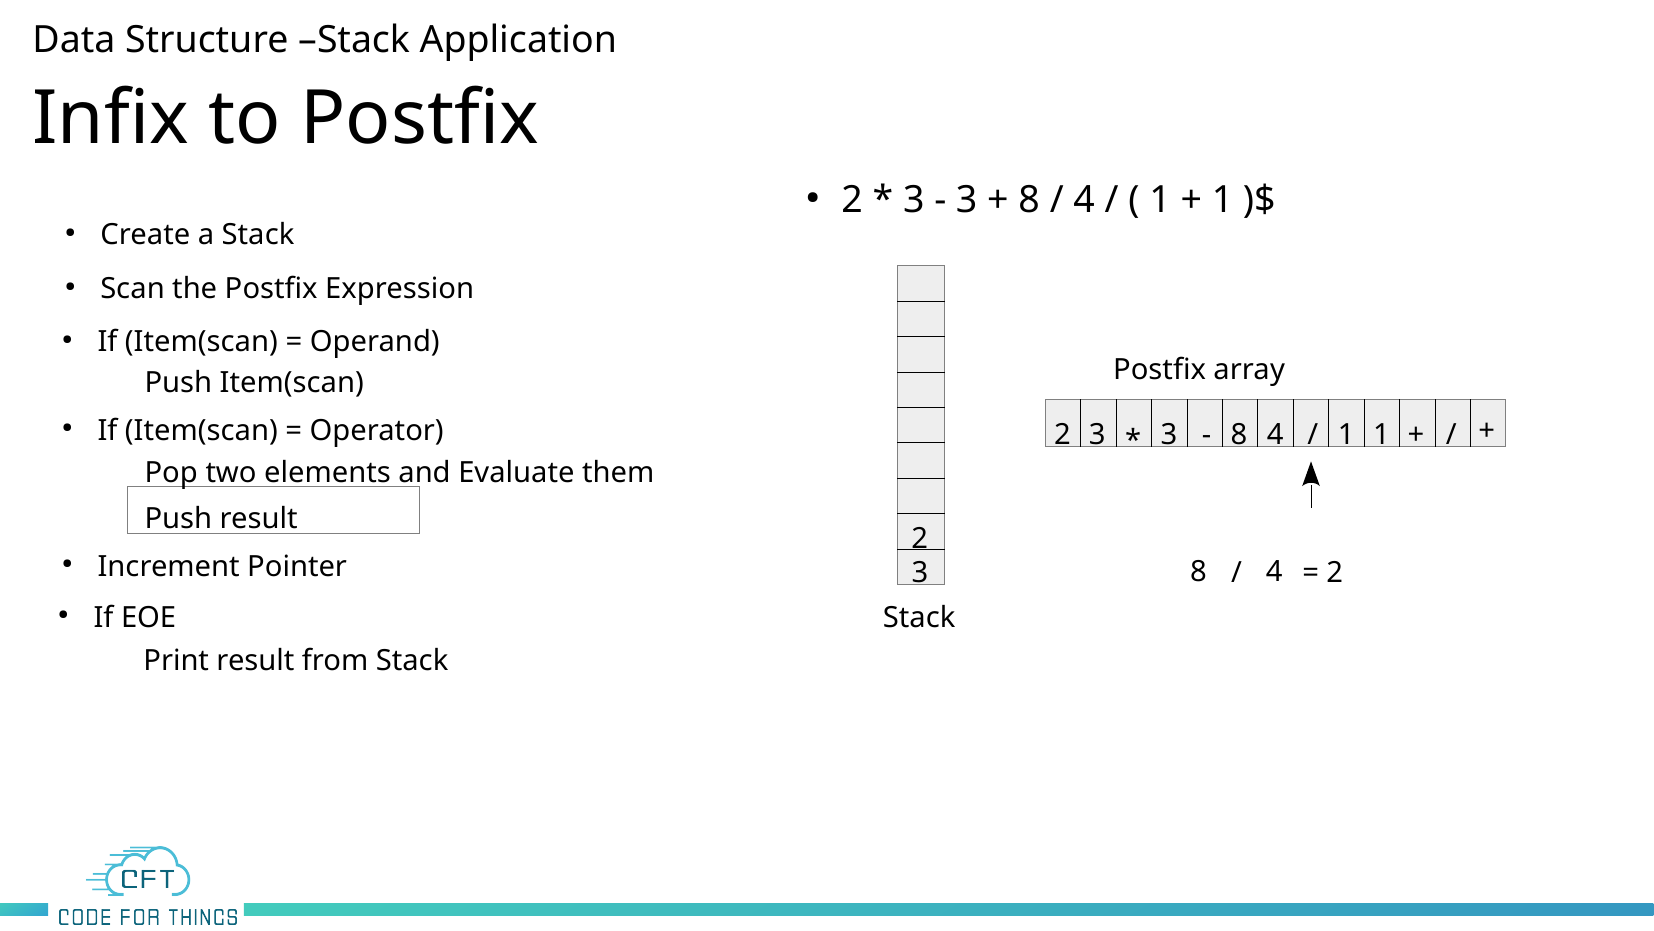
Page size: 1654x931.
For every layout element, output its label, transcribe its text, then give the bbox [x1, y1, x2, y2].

text_box If (Item(scan) = Operator) [47, 401, 496, 461]
text_box = 2 [1287, 543, 1382, 593]
text_box 1 [1372, 405, 1407, 455]
text_box [897, 479, 945, 509]
text_box / [1431, 405, 1471, 455]
text_box Push result [94, 490, 426, 550]
text_box + [1407, 405, 1431, 455]
text_box / [1292, 405, 1341, 455]
text_box If (Item(scan) = Operand) [47, 312, 491, 373]
text_box Create a Stack [50, 206, 355, 266]
text_box 2 * 3 - 3 + 8 / 4 / ( 1 + 1 )$ [791, 165, 1377, 225]
title Data Structure –Stack Application Infix to Postfix [32, 12, 1536, 166]
text_box 2 [1039, 405, 1074, 455]
text_box [1365, 399, 1399, 405]
text_box 3 [896, 543, 945, 593]
text_box [897, 373, 945, 407]
text_box [897, 443, 945, 478]
text_box [1223, 399, 1257, 405]
text_box 8 [1175, 543, 1216, 593]
text_box 3 [1145, 405, 1187, 455]
text_box Increment Pointer [47, 537, 621, 597]
text_box [897, 408, 945, 442]
text_box [1258, 399, 1293, 405]
text_box 4 [1252, 405, 1292, 455]
text_box Scan the Postfix Expression [50, 259, 537, 319]
text_box * [1110, 411, 1159, 461]
text_box [1081, 399, 1116, 405]
text_box [1045, 399, 1080, 405]
text_box 1 [1341, 405, 1372, 455]
text_box Stack [868, 588, 979, 638]
text_box 3 [1074, 405, 1123, 455]
text_box [1329, 399, 1364, 405]
text_box [1152, 399, 1187, 405]
text_box 4 [1256, 543, 1287, 593]
text_box [1400, 399, 1435, 405]
text_box Print result from Stack [93, 631, 615, 691]
text_box [897, 302, 945, 336]
text_box Pop two elements and Evaluate them [94, 443, 709, 502]
text_box Push Item(scan) [94, 373, 426, 401]
text_box [1294, 399, 1328, 405]
text_box [897, 337, 945, 372]
text_box / [1216, 543, 1256, 593]
text_box [897, 265, 945, 301]
picture [59, 846, 237, 925]
text_box - [1187, 405, 1236, 455]
text_box [1436, 399, 1470, 405]
text_box + [1463, 401, 1518, 451]
text_box [1117, 399, 1151, 411]
text_box 8 [1236, 405, 1252, 455]
text_box Postfix array [1098, 340, 1312, 390]
text_box If EOE [43, 588, 375, 638]
text_box [1188, 399, 1222, 405]
text_box 2 [896, 509, 945, 543]
